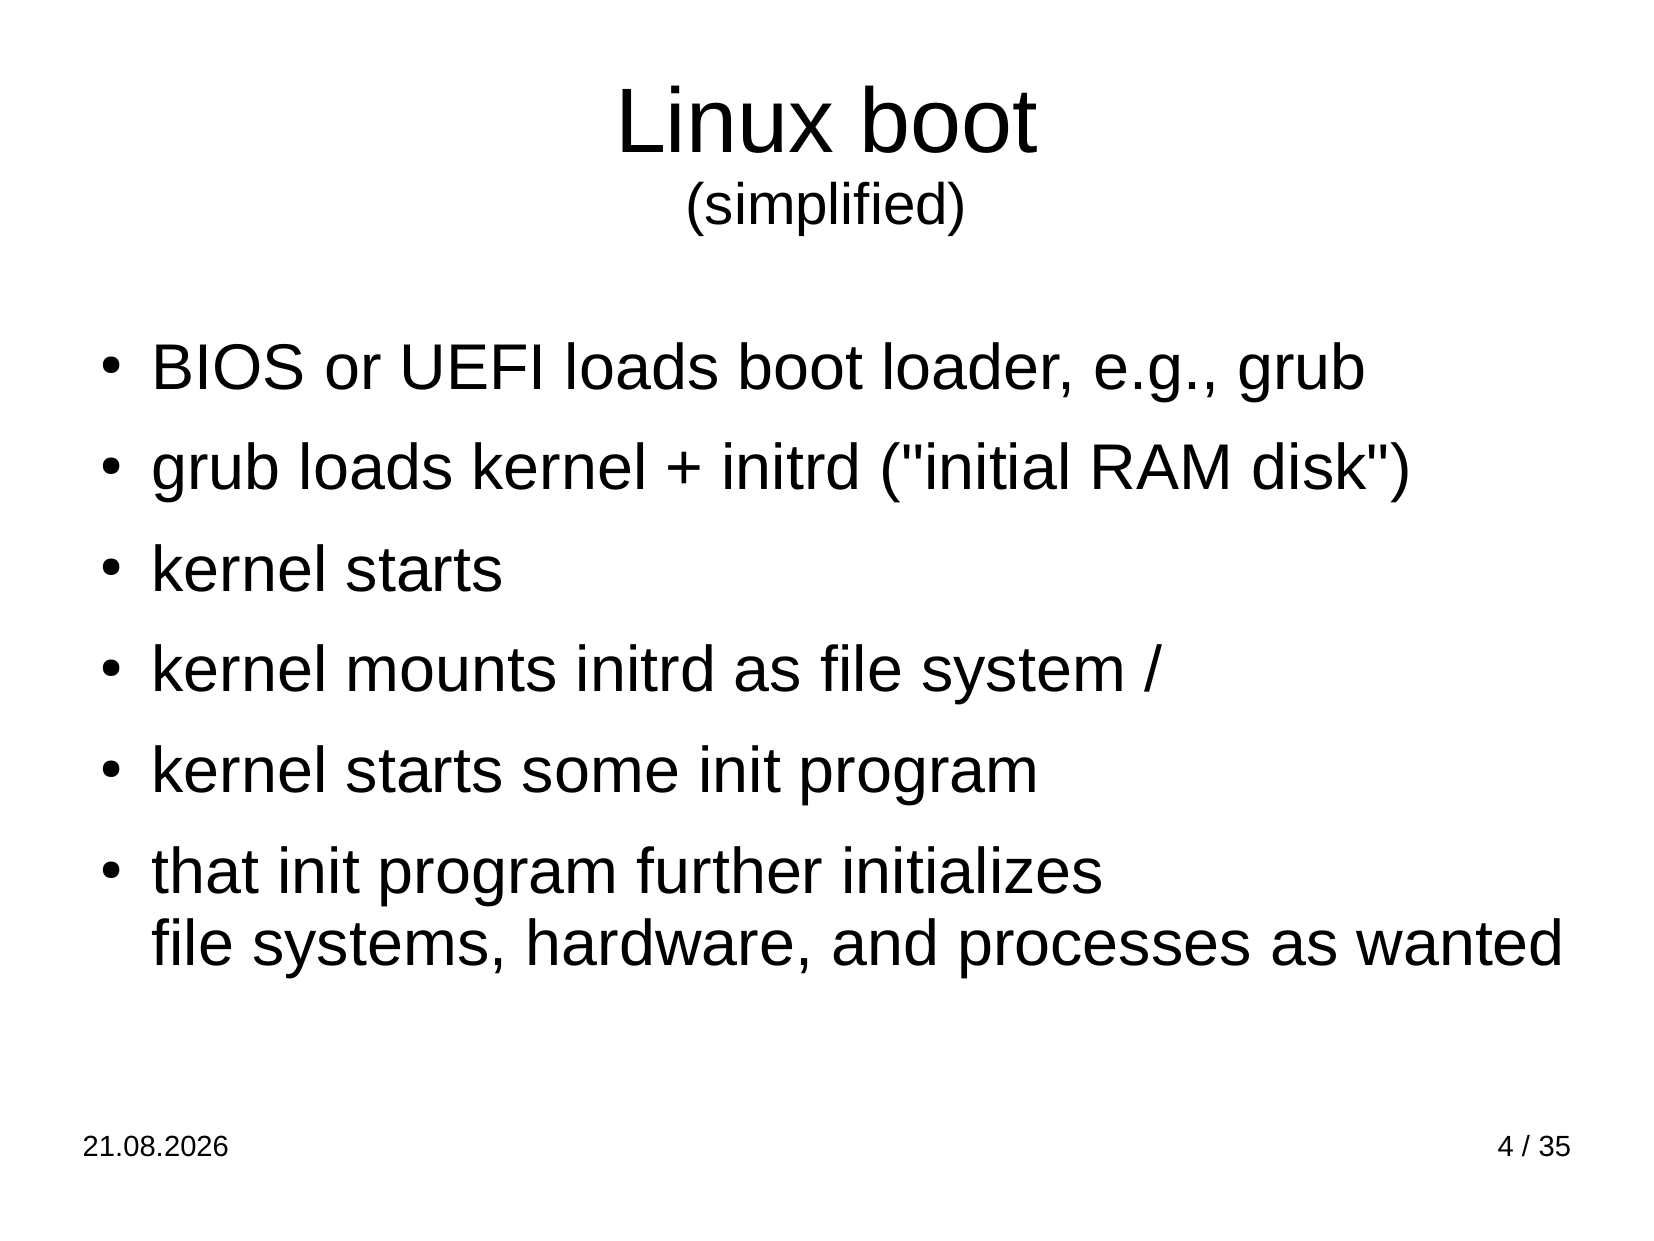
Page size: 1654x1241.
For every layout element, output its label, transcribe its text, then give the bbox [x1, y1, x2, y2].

title Linux boot (simplified) [82, 49, 1571, 257]
list BIOS or UEFI loads boot loader, e.g., grub grub loads kernel + initrd ("initial RAM disk") kernel starts kernel mounts initrd as file system / kernel starts some init program that init program further initializes file systems, hardware, and processes as wanted [82, 330, 1571, 1050]
